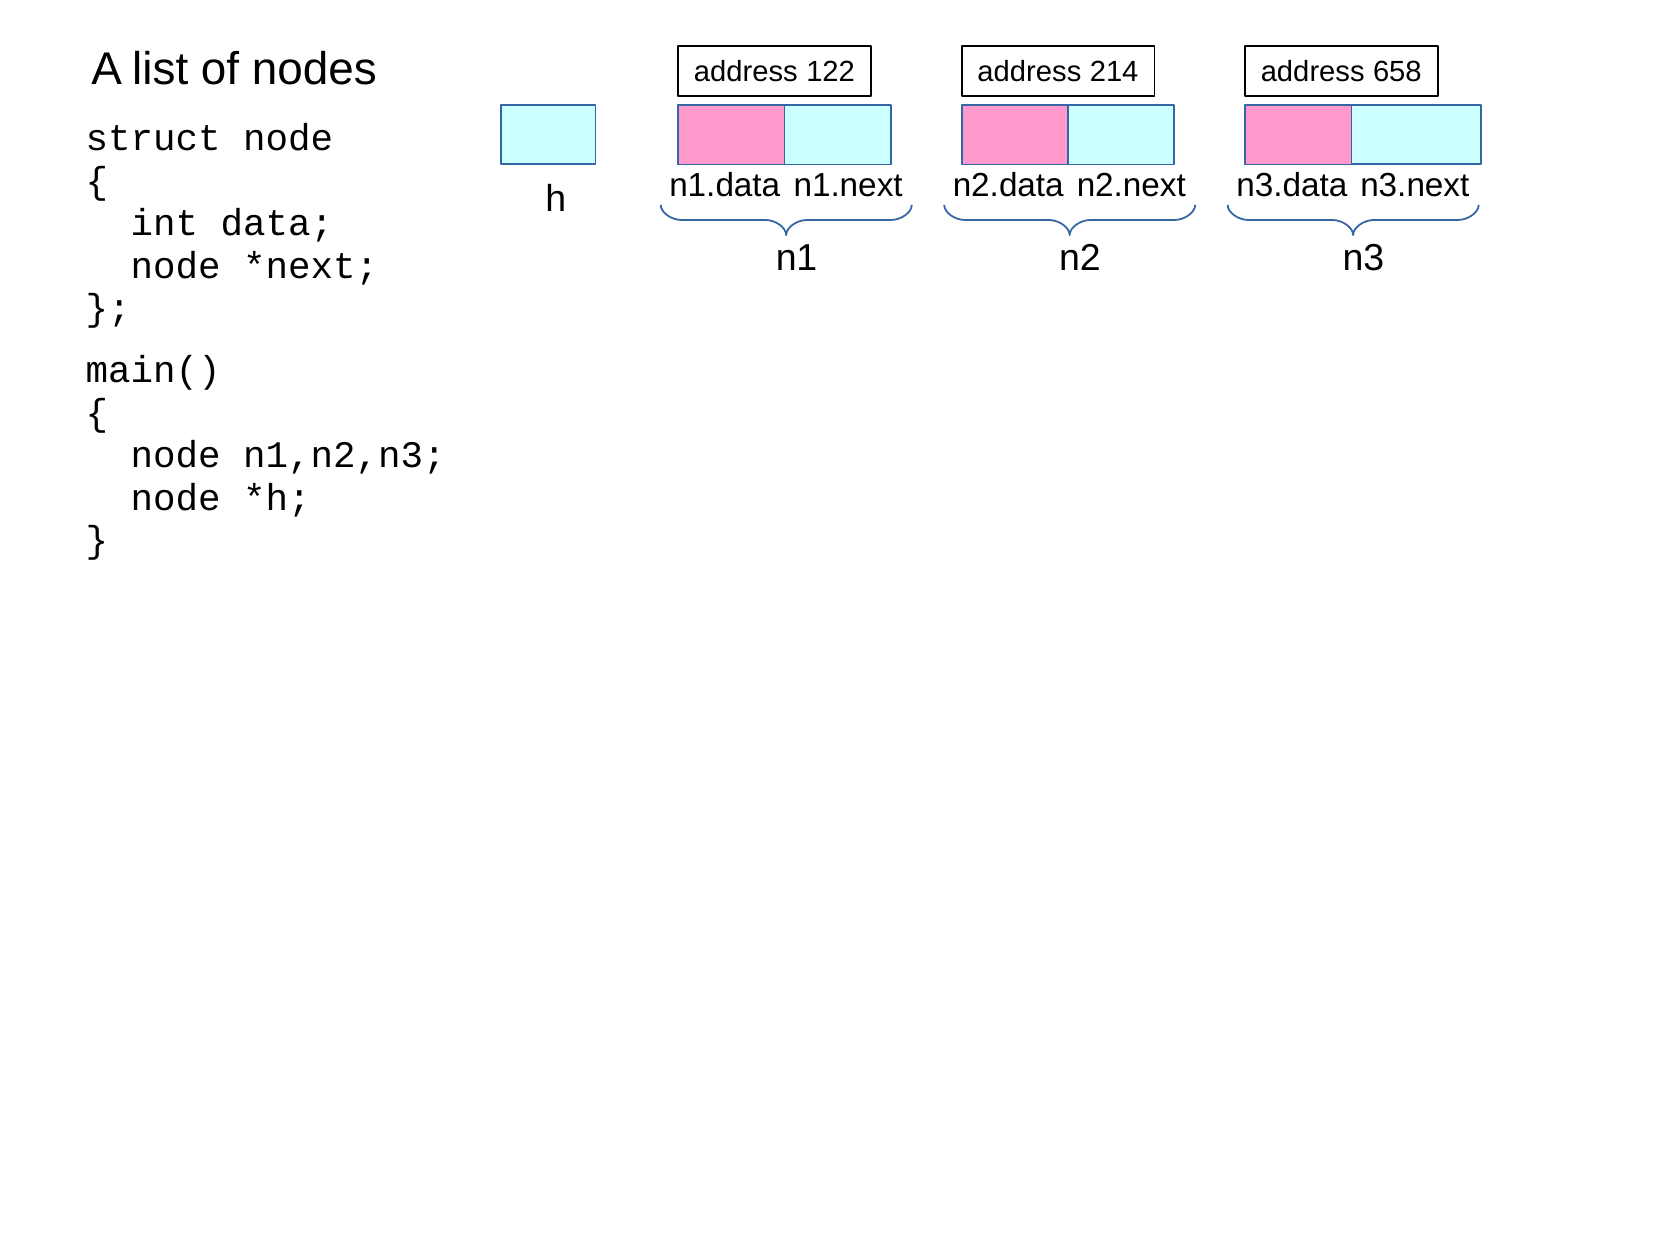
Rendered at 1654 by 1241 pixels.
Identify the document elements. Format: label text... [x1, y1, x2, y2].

text_box [678, 105, 891, 158]
text_box n2.next [1062, 158, 1202, 211]
text_box struct node { int data; node *next; }; main() { node n1,n2,n3; node *h; } [665, 211, 907, 229]
text_box struct node { int data; node *next; }; main() { node n1,n2,n3; node *h; } [70, 112, 911, 1107]
text_box n2.data [938, 158, 1062, 211]
text_box A list of nodes [76, 35, 885, 102]
text_box [500, 105, 596, 165]
text_box address 214 [961, 46, 1155, 96]
text_box n1.data [654, 158, 778, 211]
text_box n3 [1327, 229, 1400, 287]
text_box [961, 105, 1175, 158]
text_box h [530, 170, 582, 228]
text_box n2 [1044, 229, 1116, 287]
text_box n3.next [1345, 158, 1485, 211]
text_box n3.data [1221, 158, 1345, 211]
text_box address 658 [1245, 46, 1438, 96]
text_box n1 [760, 229, 833, 287]
text_box n1.next [778, 158, 918, 211]
text_box address 122 [678, 46, 872, 96]
text_box [1245, 105, 1481, 158]
